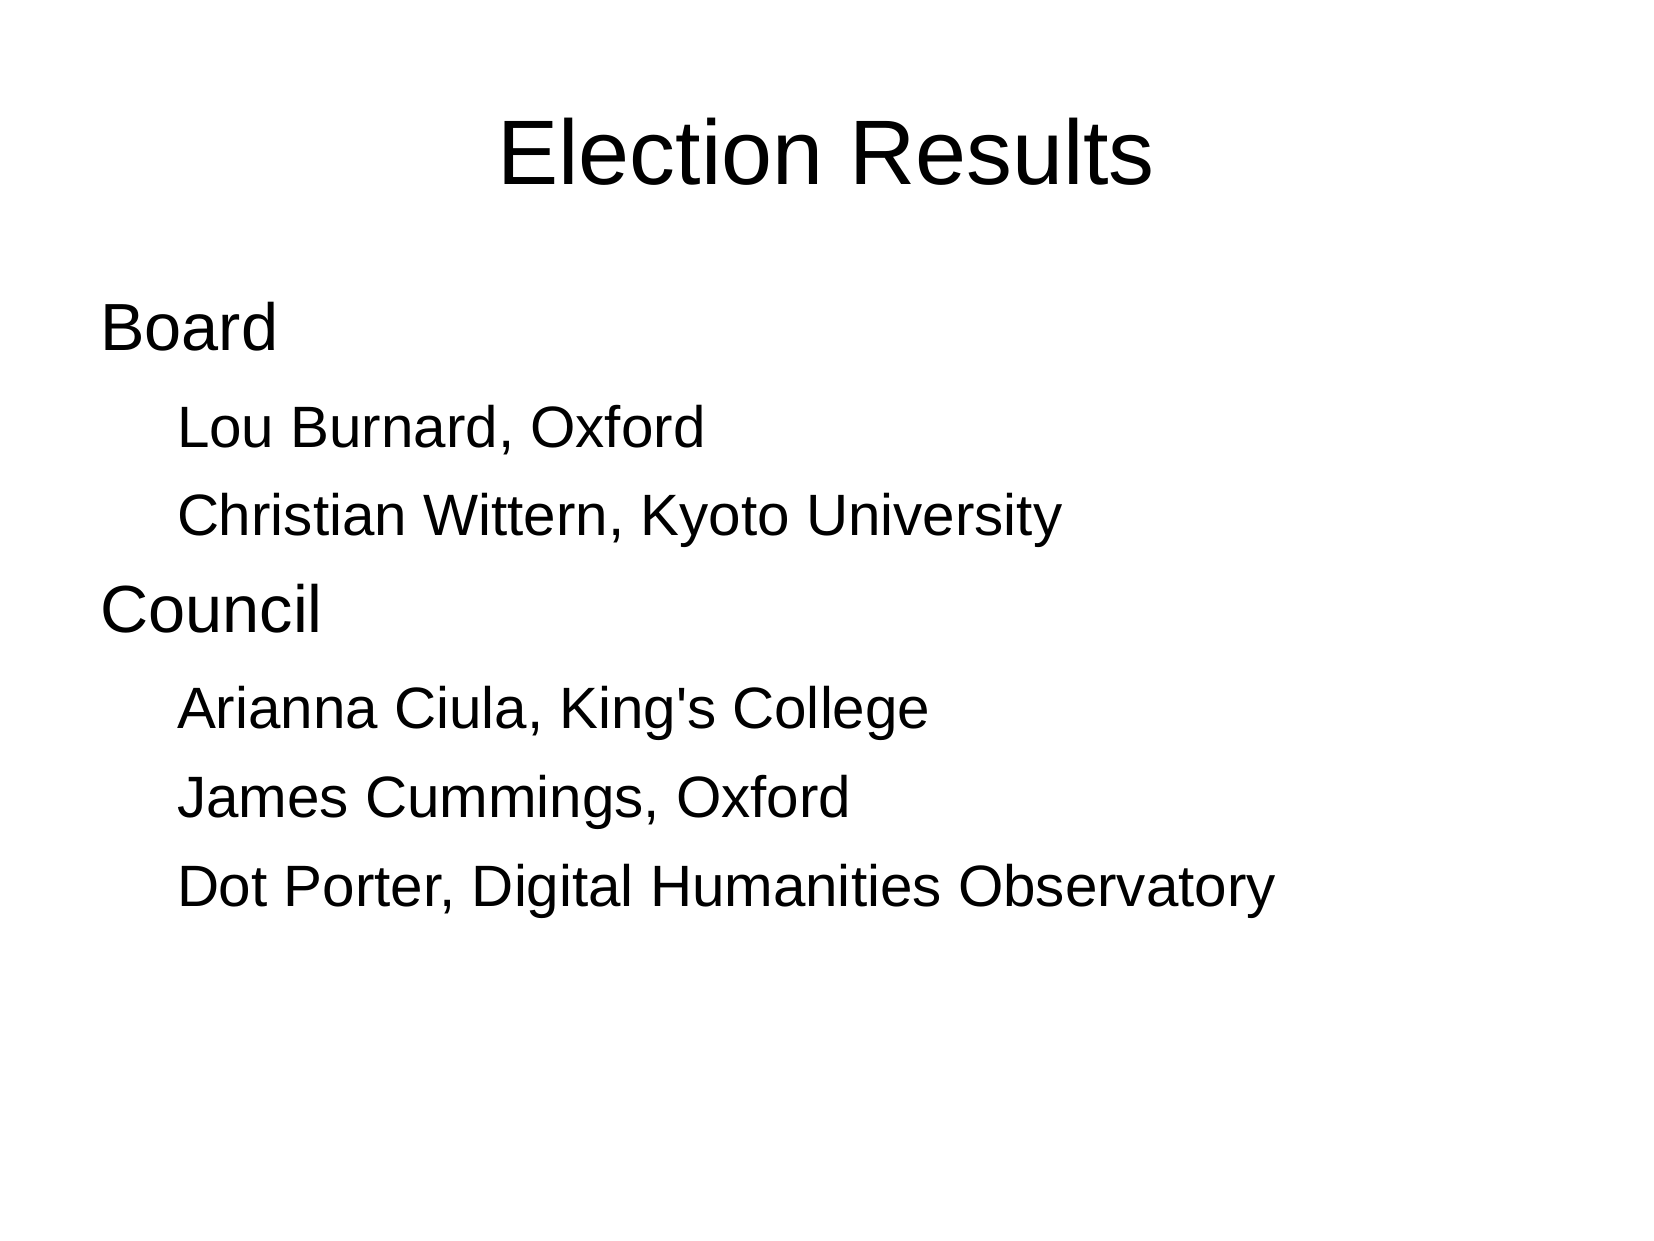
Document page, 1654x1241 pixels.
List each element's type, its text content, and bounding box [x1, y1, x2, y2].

list Board Lou Burnard, Oxford Christian Wittern, Kyoto University Council Arianna Ciula, King's College James Cummings, Oxford Dot Porter, Digital Humanities Observatory [82, 290, 1571, 1094]
title Election Results [82, 49, 1571, 257]
